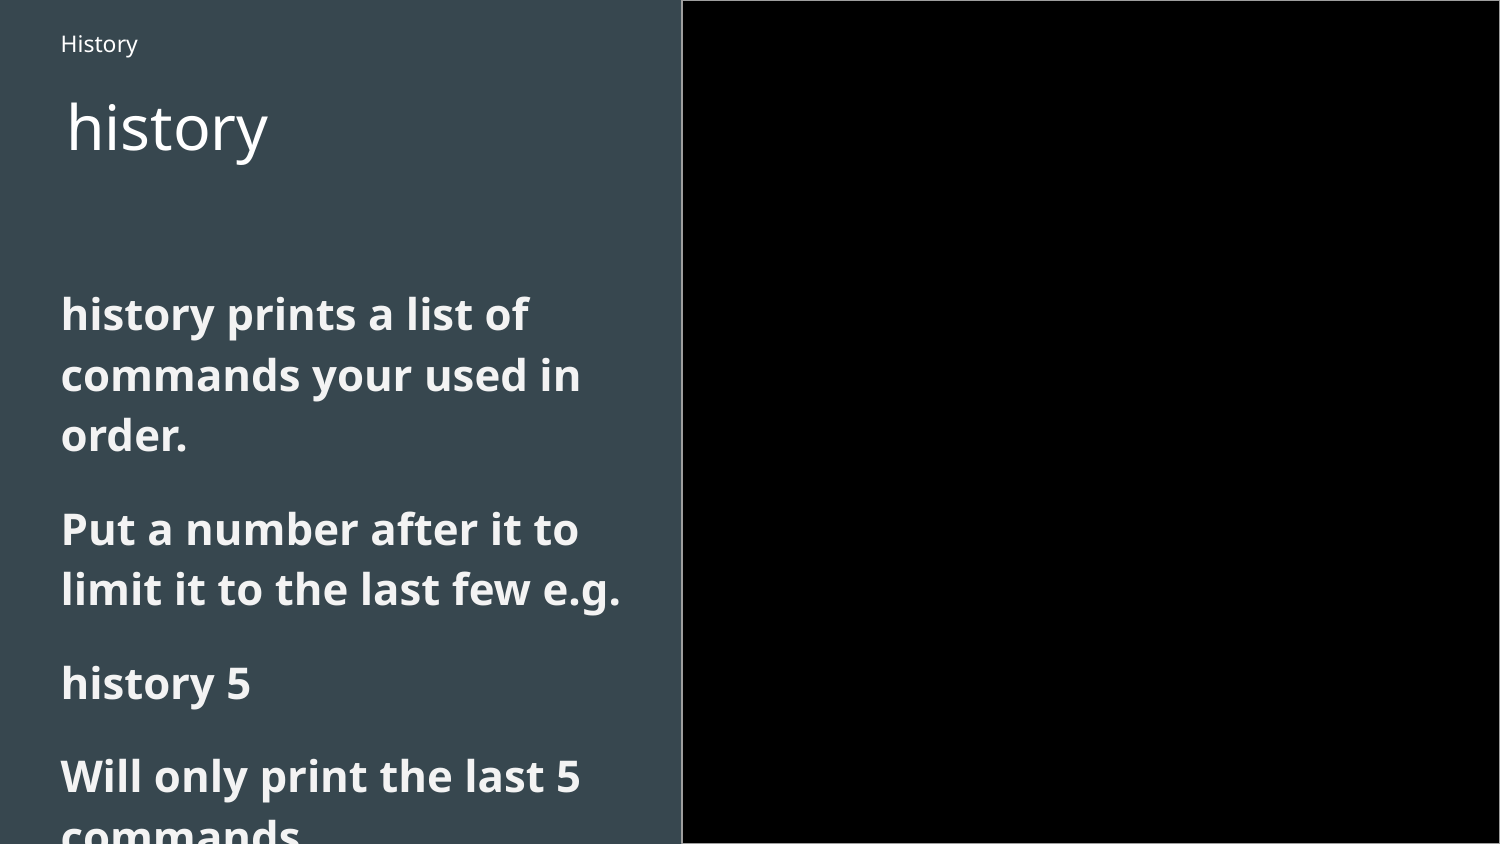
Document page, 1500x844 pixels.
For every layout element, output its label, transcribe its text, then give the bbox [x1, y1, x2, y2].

title history [51, 72, 1449, 167]
text_box [681, 0, 1500, 844]
list history prints a list of commands your used in order. Put a number after it to limit it to the last few e.g. history 5 Will only print the last 5 commands [45, 264, 671, 803]
title History [45, 14, 682, 65]
